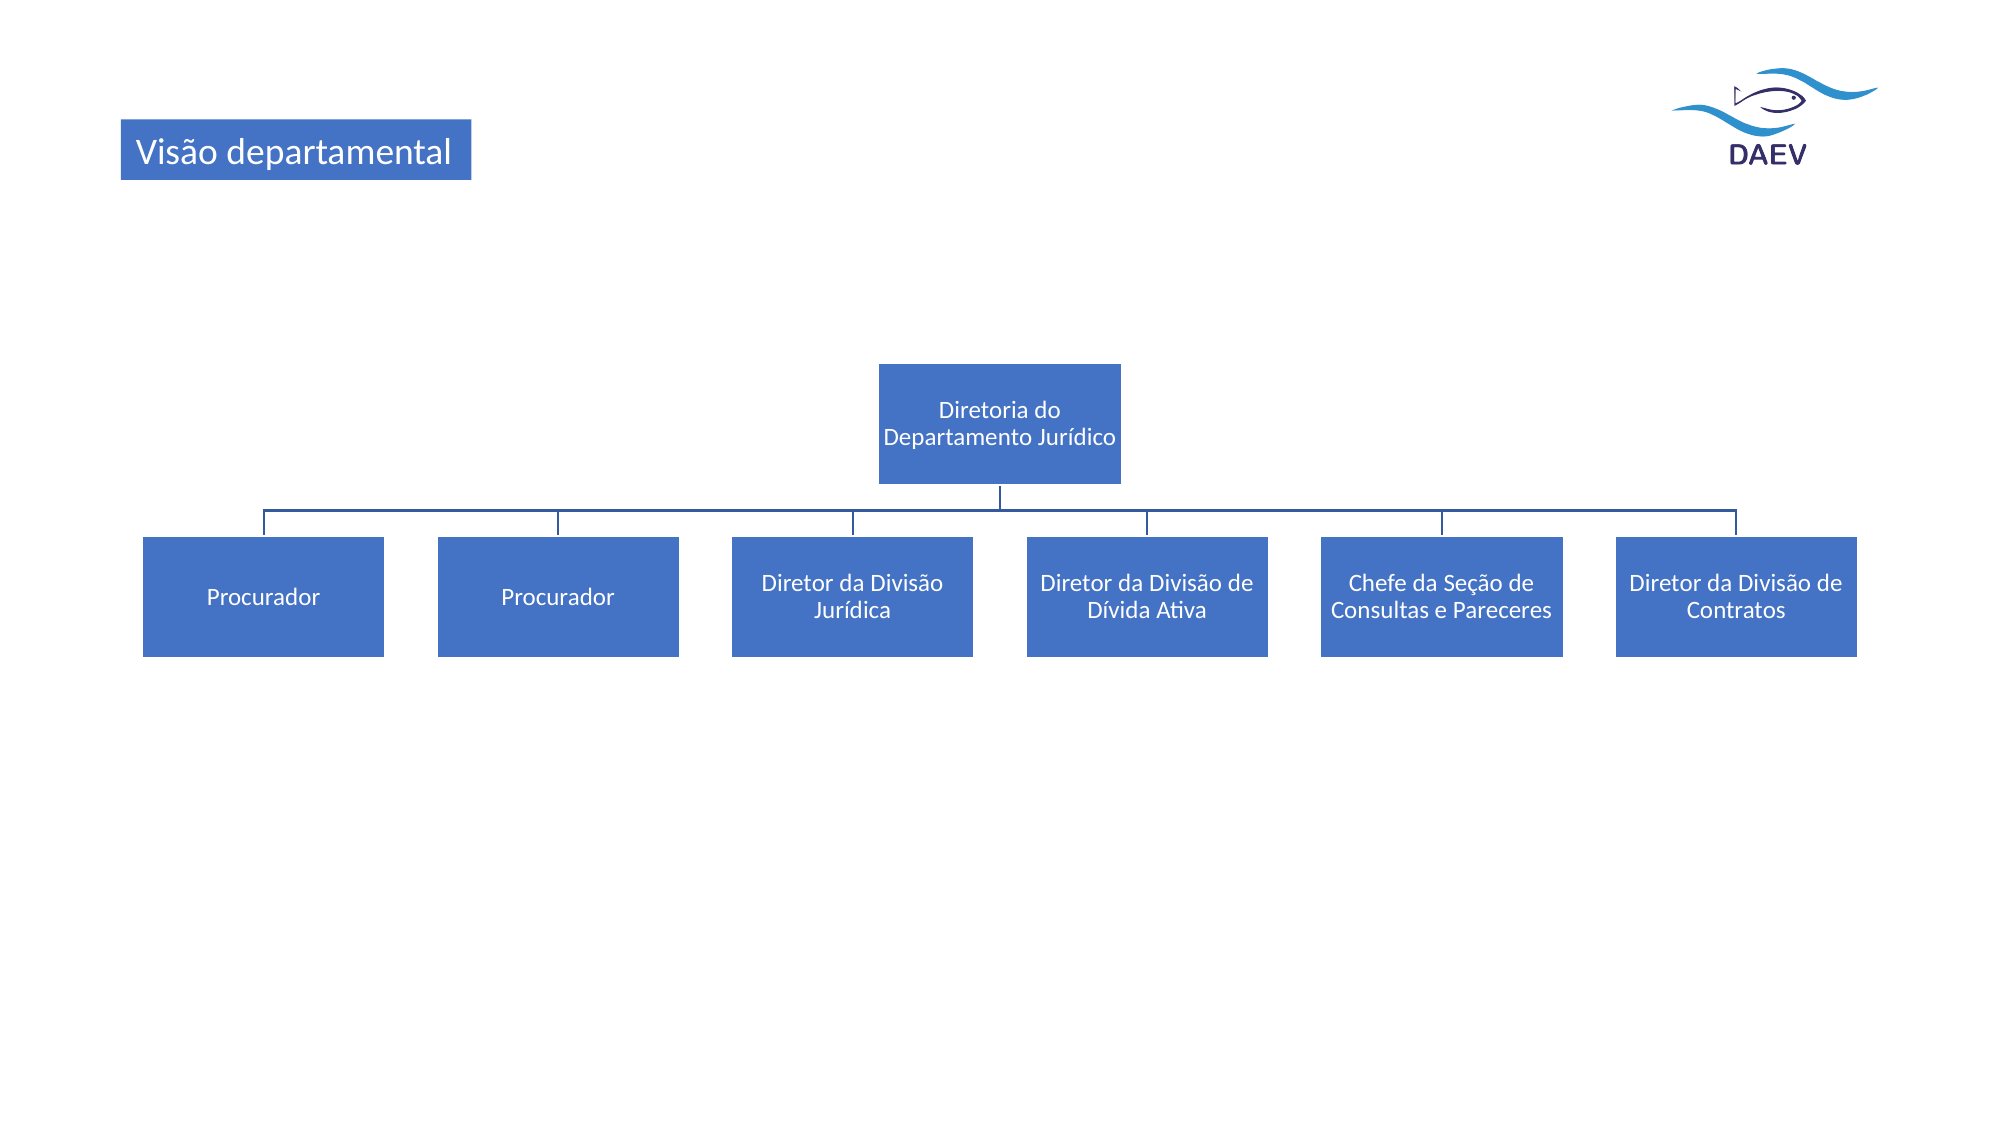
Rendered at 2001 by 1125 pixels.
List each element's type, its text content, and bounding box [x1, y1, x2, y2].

text_box Diretoria do Departamento Jurídico [878, 363, 1122, 485]
text_box Diretor da Divisão Jurídica [731, 535, 975, 658]
text_box Diretor da Divisão de Dívida Ativa [1025, 535, 1270, 658]
picture [1670, 68, 1879, 165]
text_box Visão departamental [120, 119, 472, 180]
text_box Diretor da Divisão de Contratos [1614, 535, 1859, 658]
text_box Procurador [436, 535, 681, 658]
text_box Procurador [142, 535, 386, 658]
text_box Chefe da Seção de Consultas e Pareceres [1320, 535, 1564, 658]
